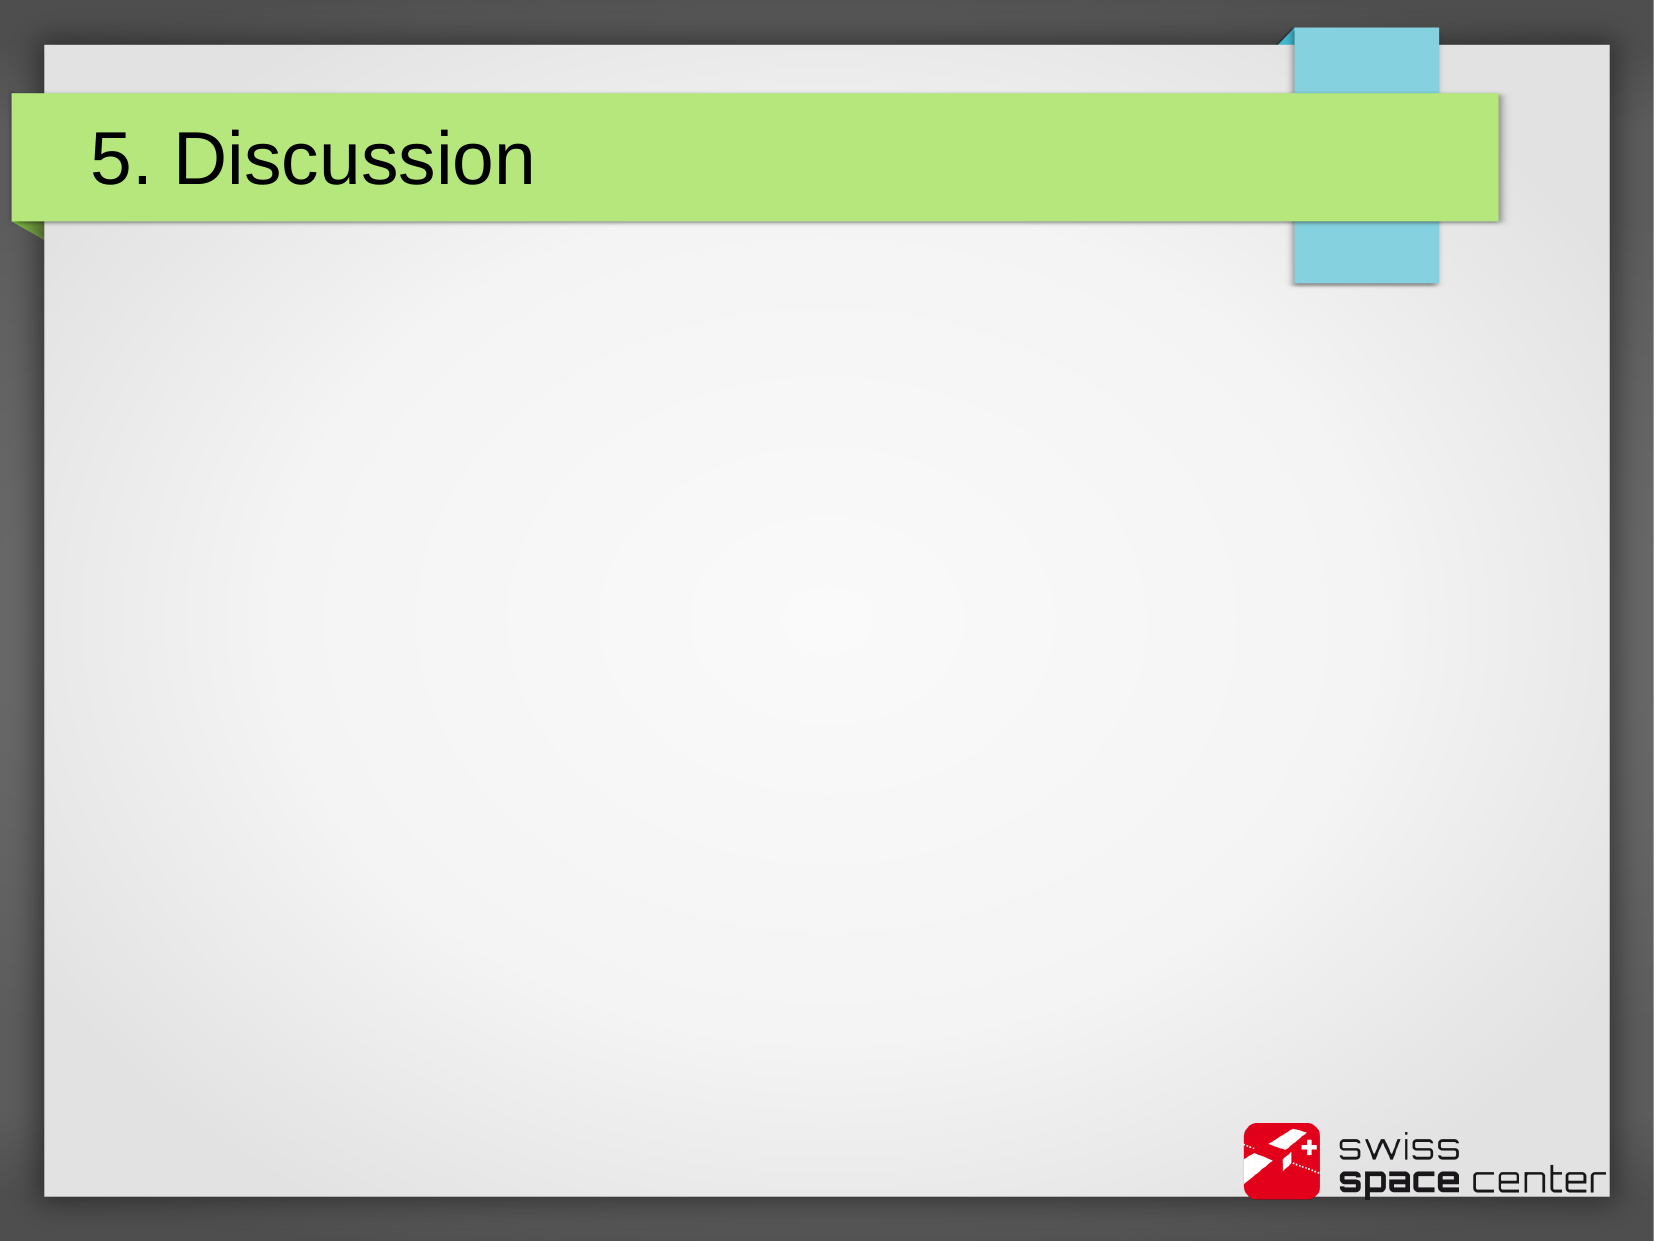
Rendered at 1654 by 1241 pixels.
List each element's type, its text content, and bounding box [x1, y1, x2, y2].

title 5. Discussion [90, 99, 1426, 218]
picture [0, 0, 1654, 1241]
